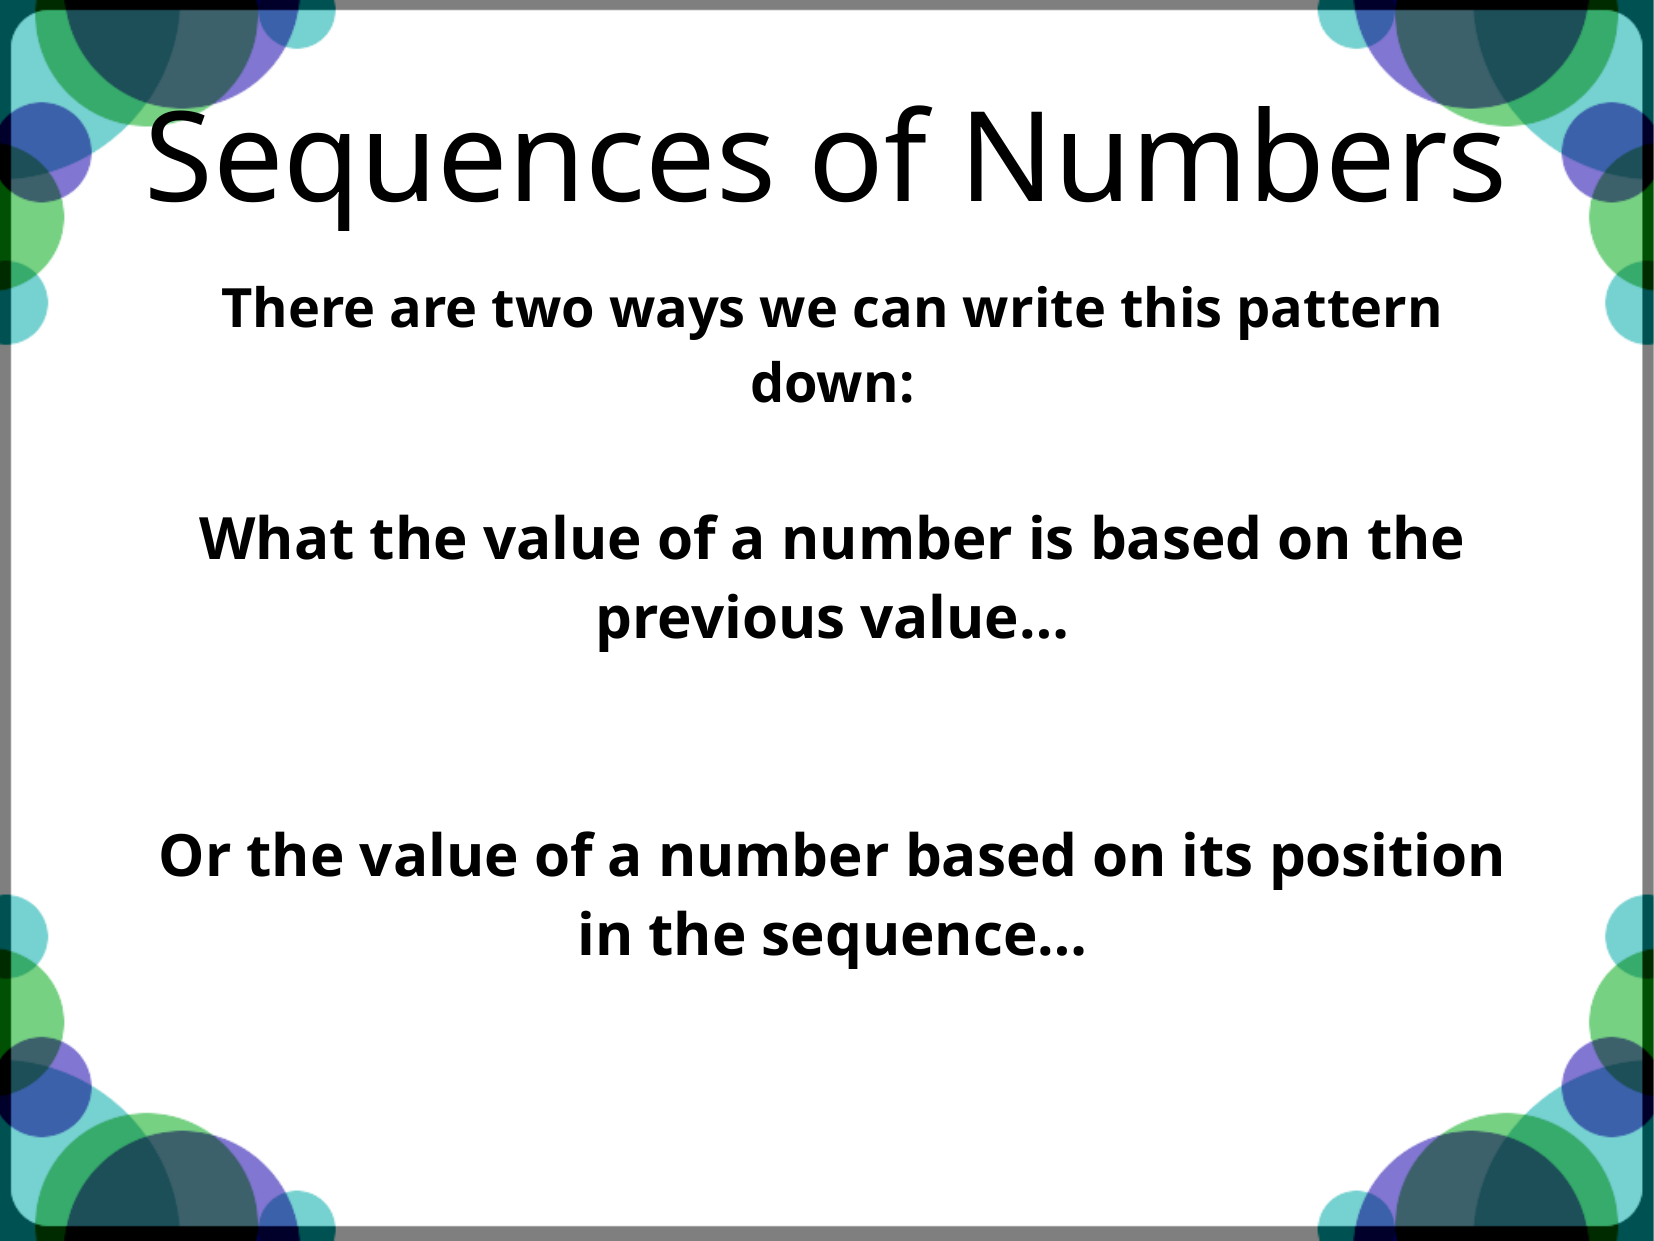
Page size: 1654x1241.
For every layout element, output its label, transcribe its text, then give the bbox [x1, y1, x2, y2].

title Sequences of Numbers [82, 49, 1571, 257]
picture [0, 0, 1654, 1241]
text_box There are two ways we can write this pattern down: What the value of a number is based on the previous value… Or the value of a number based on its position in the sequence… [135, 270, 1531, 943]
